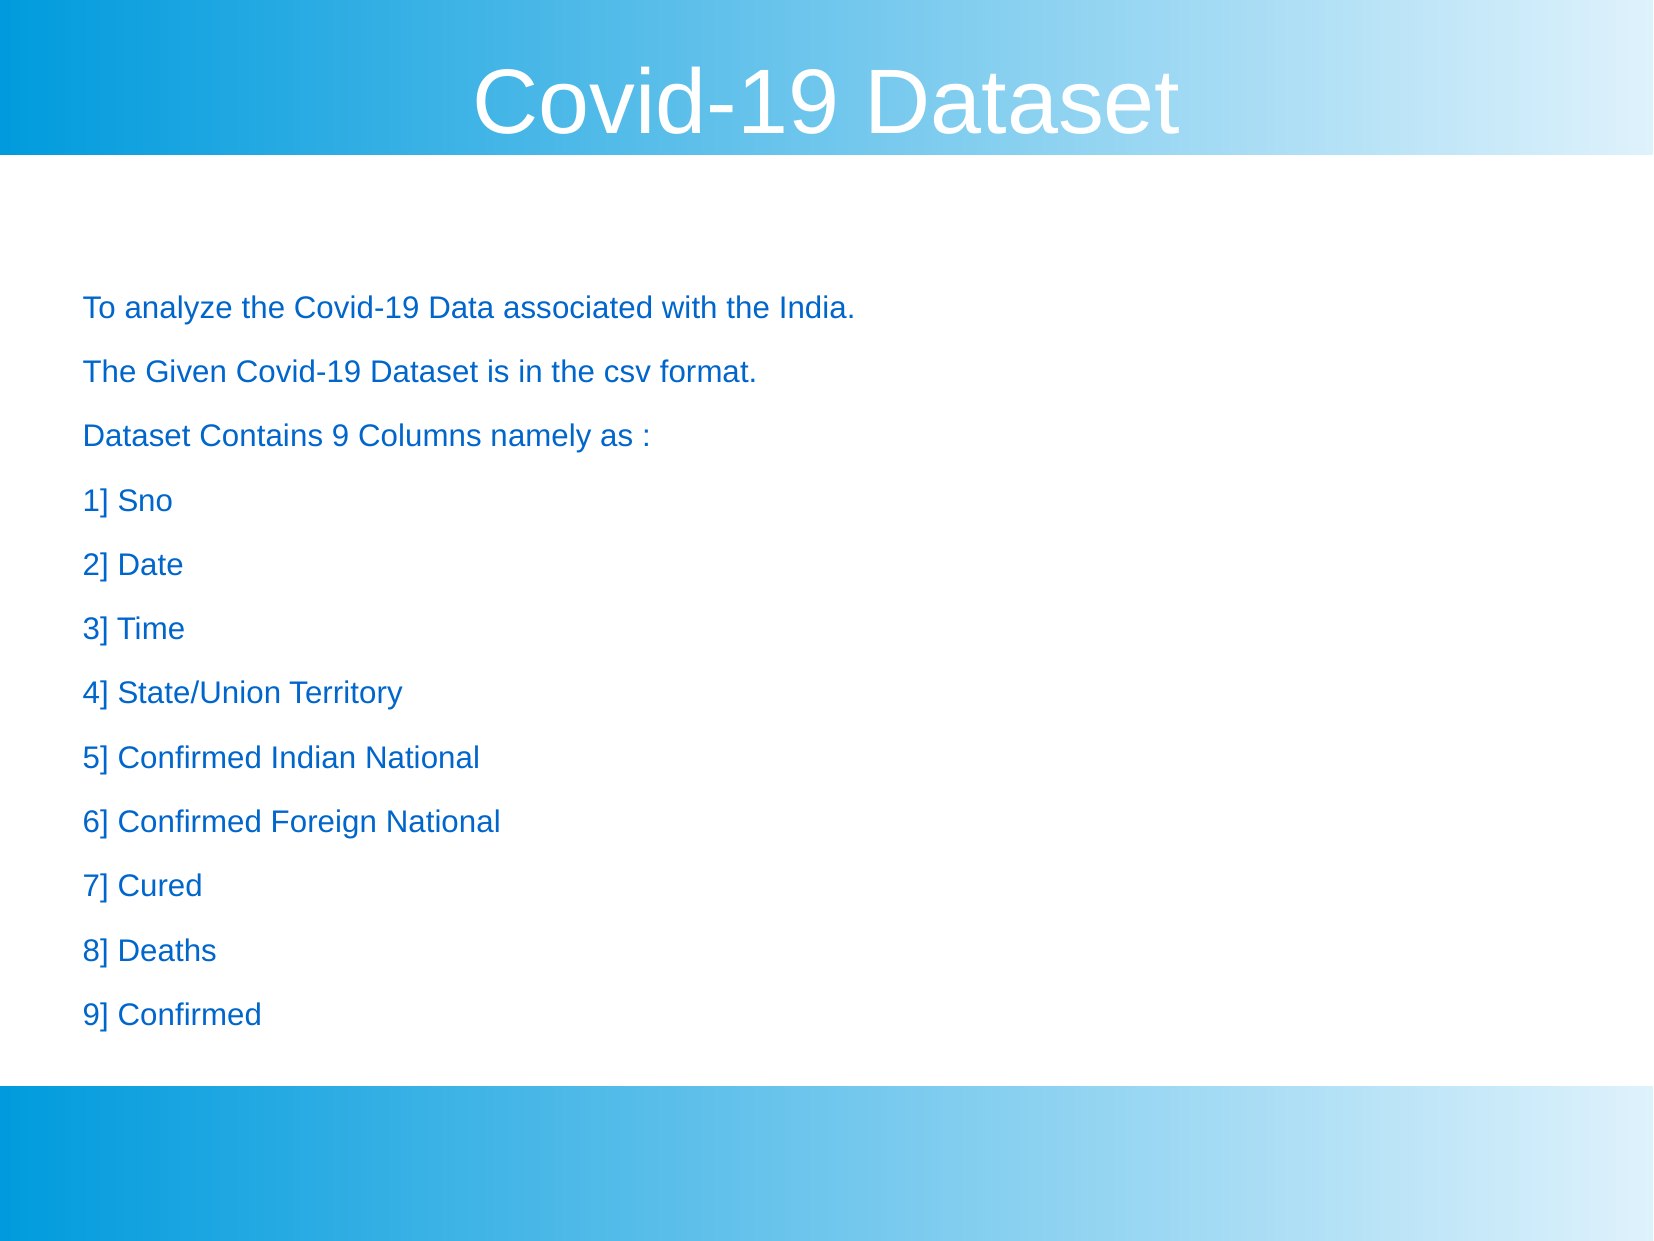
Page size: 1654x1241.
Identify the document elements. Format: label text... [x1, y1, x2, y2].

list To analyze the Covid-19 Data associated with the India. The Given Covid-19 Dataset is in the csv format. Dataset Contains 9 Columns namely as : 1] Sno 2] Date 3] Time 4] State/Union Territory 5] Confirmed Indian National 6] Confirmed Foreign National 7] Cured 8] Deaths 9] Confirmed [82, 290, 1571, 1010]
title Covid-19 Dataset [82, 49, 1571, 155]
